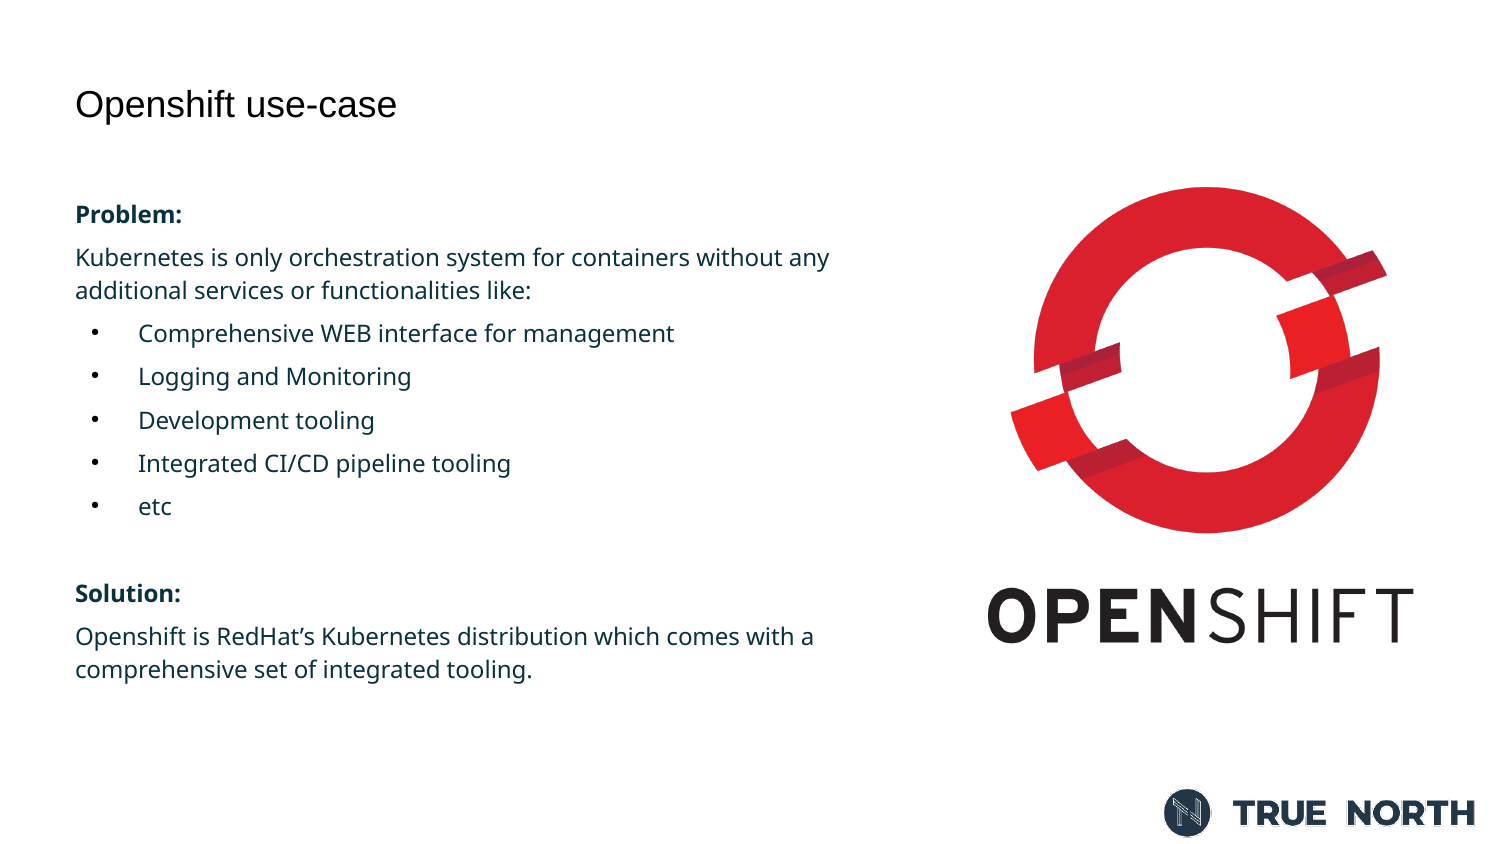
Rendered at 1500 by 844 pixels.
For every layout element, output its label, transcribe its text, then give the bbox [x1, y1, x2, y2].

title Openshift use-case [75, 33, 1425, 175]
picture [975, 174, 1426, 656]
list Problem: Kubernetes is only orchestration system for containers without any additional services or functionalities like: Comprehensive WEB interface for management Logging and Monitoring Development tooling Integrated CI/CD pipeline tooling etc Solution: Openshift is RedHat’s Kubernetes distribution which comes with a comprehensive set of integrated tooling. [75, 197, 901, 687]
picture [1162, 787, 1475, 838]
